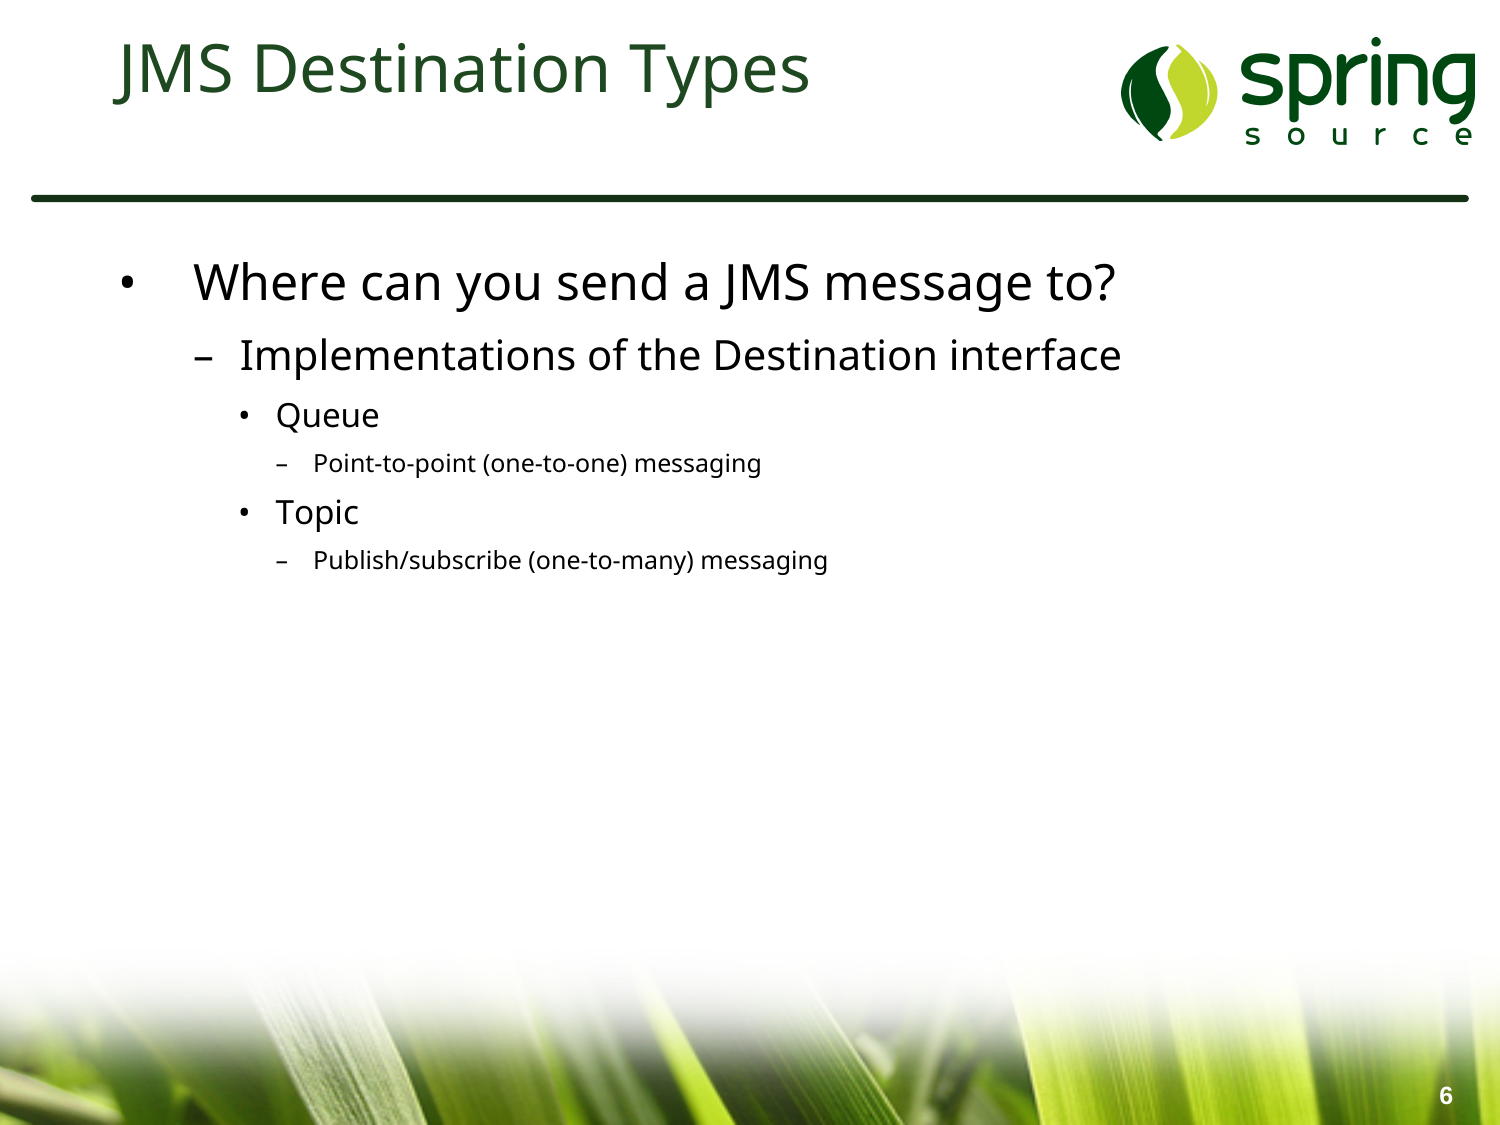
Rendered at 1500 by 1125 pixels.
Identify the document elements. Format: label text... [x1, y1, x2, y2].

list Where can you send a JMS message to? Implementations of the Destination interface Queue Point-to-point (one-to-one) messaging Topic Publish/subscribe (one-to-many) messaging [103, 239, 1394, 903]
title JMS Destination Types [103, 13, 1136, 177]
picture [1136, 37, 1475, 145]
picture [0, 944, 1500, 1125]
